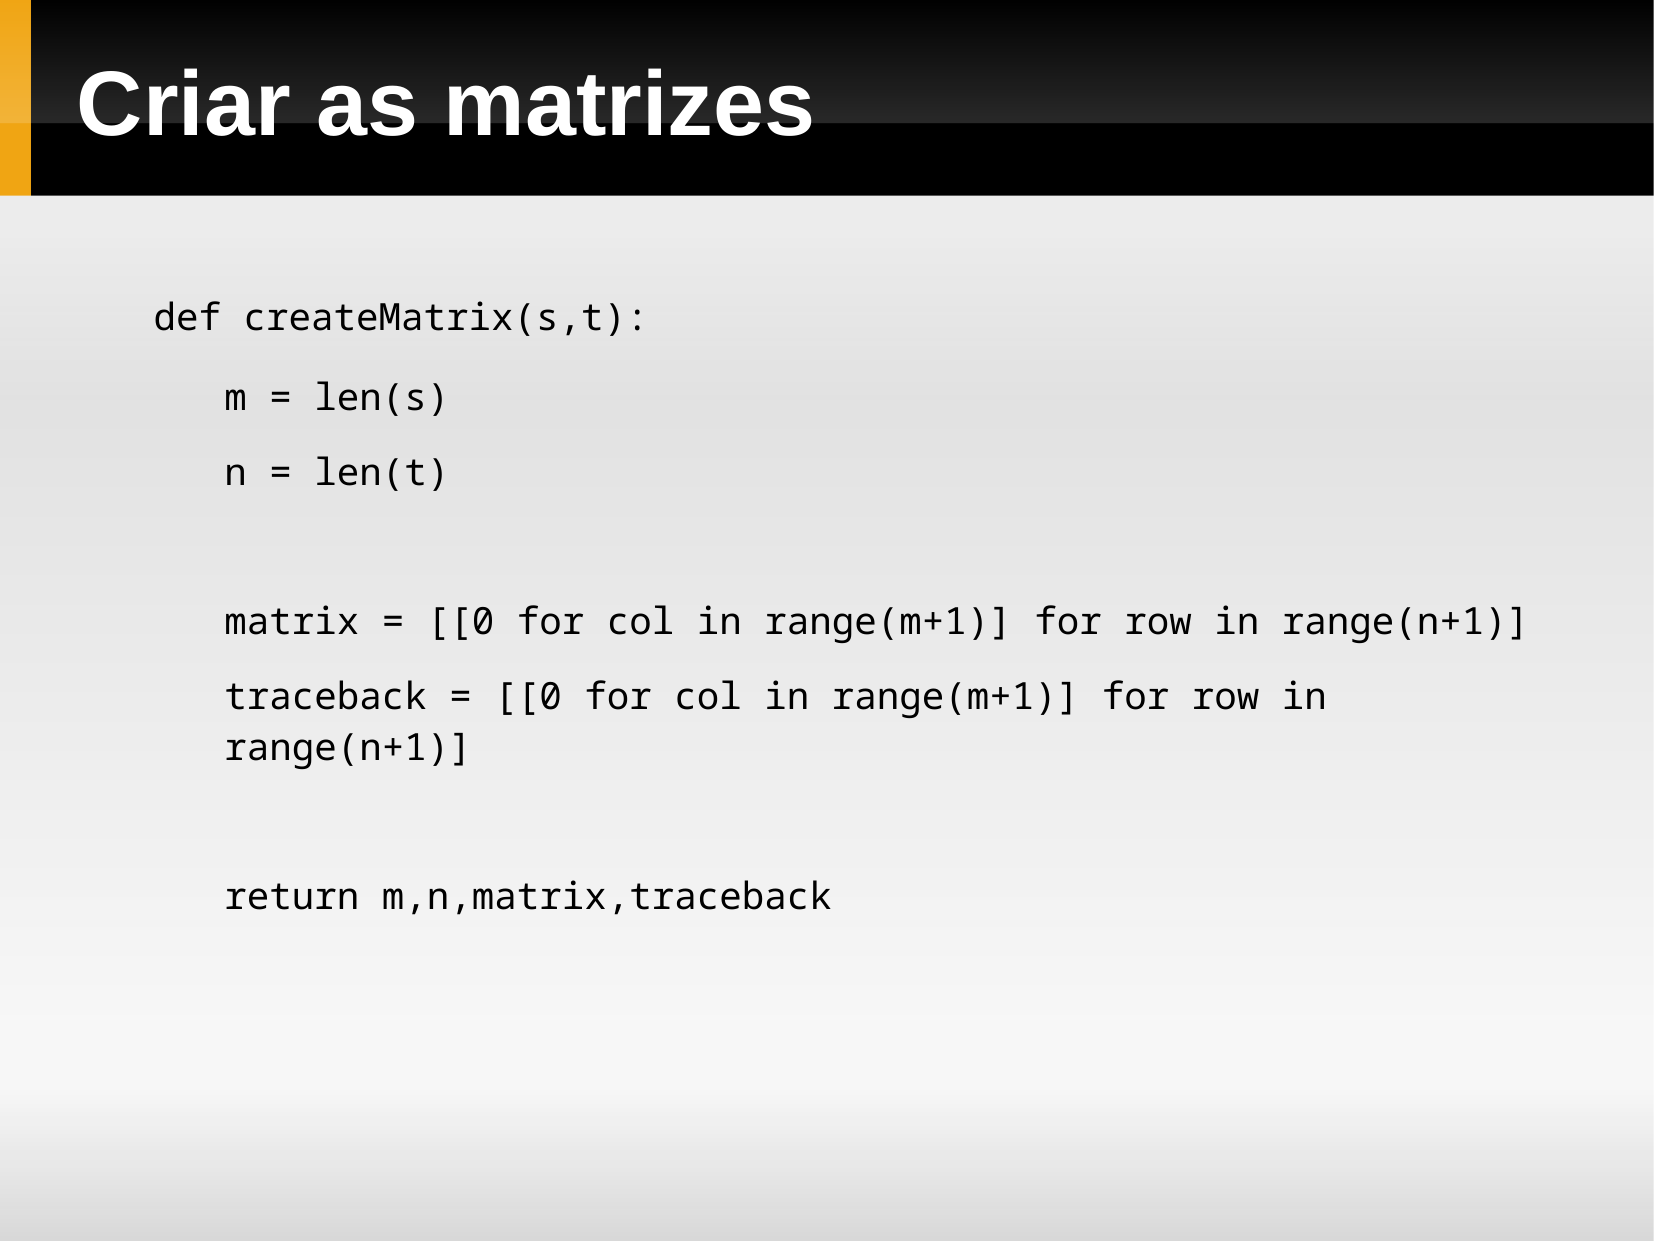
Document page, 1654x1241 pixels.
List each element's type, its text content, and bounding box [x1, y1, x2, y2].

picture [0, 0, 1654, 1241]
title Criar as matrizes [76, 7, 1565, 200]
list def createMatrix(s,t): m = len(s) n = len(t) matrix = [[0 for col in range(m+1)] for row in range(n+1)] traceback = [[0 for col in range(m+1)] for row in range(n+1)] return m,n,matrix,traceback [82, 290, 1571, 1094]
